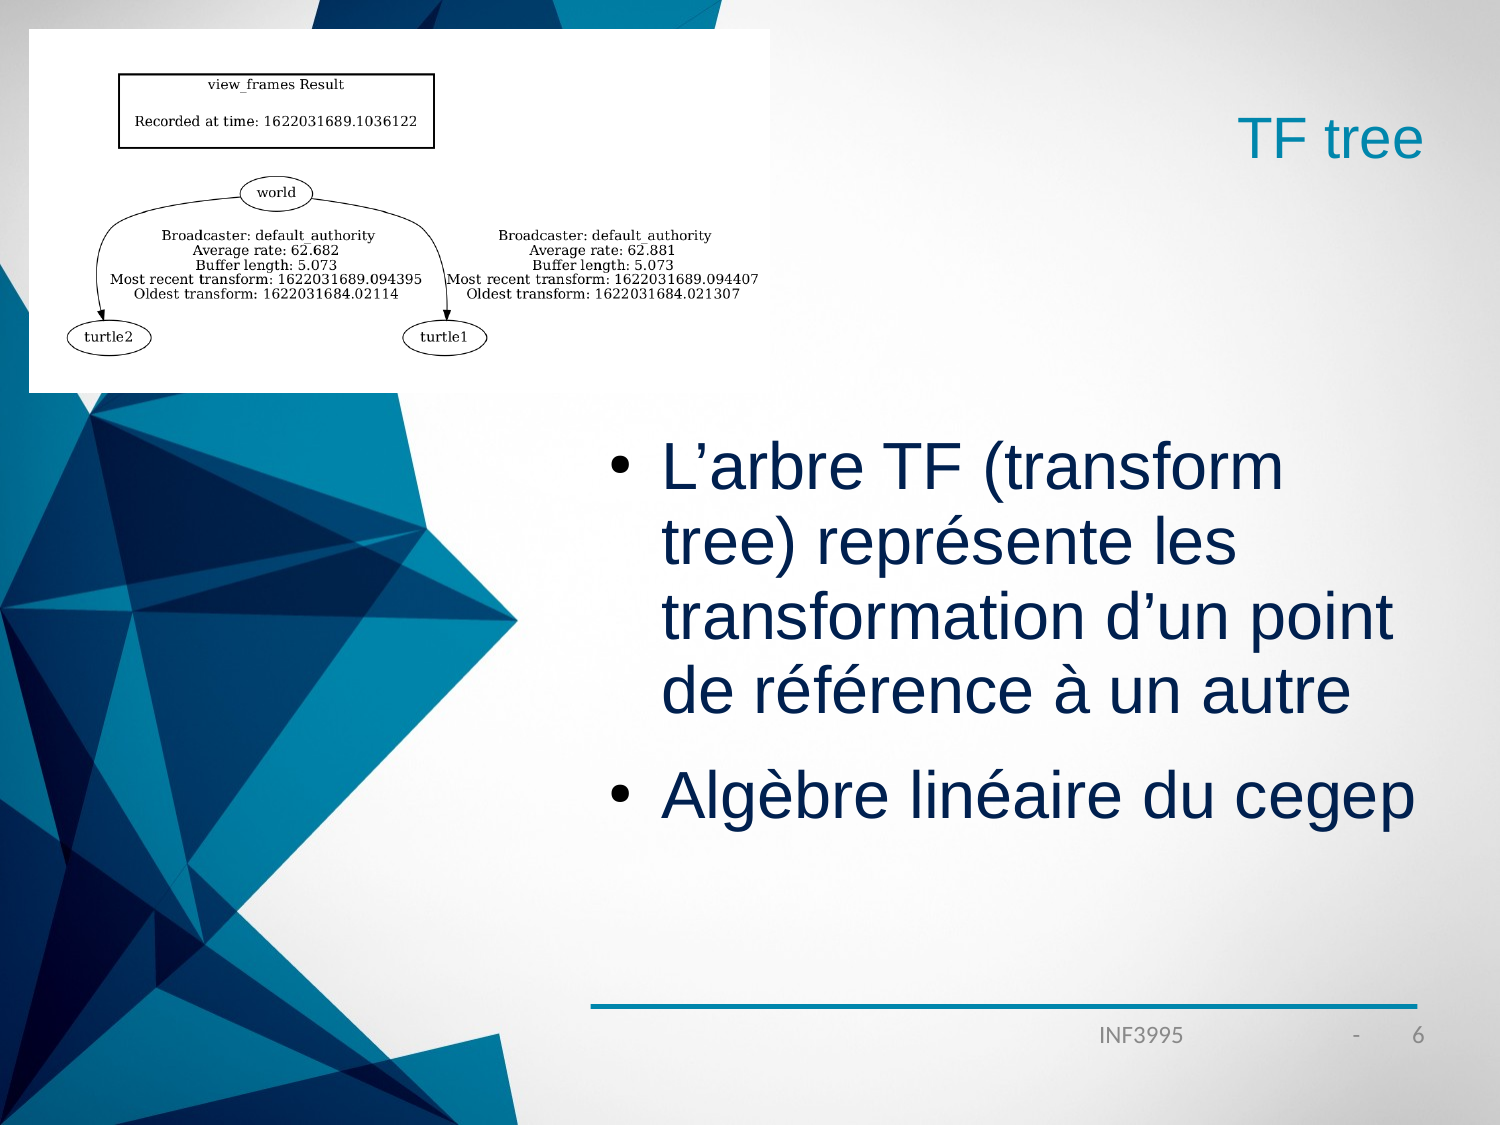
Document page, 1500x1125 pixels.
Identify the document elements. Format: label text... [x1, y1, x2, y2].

list L’arbre TF (transform tree) représente les transformation d’un point de référence à un autre Algèbre linéaire du cegep [590, 324, 1425, 978]
picture [0, 0, 1500, 1125]
title TF tree [770, 44, 1425, 233]
